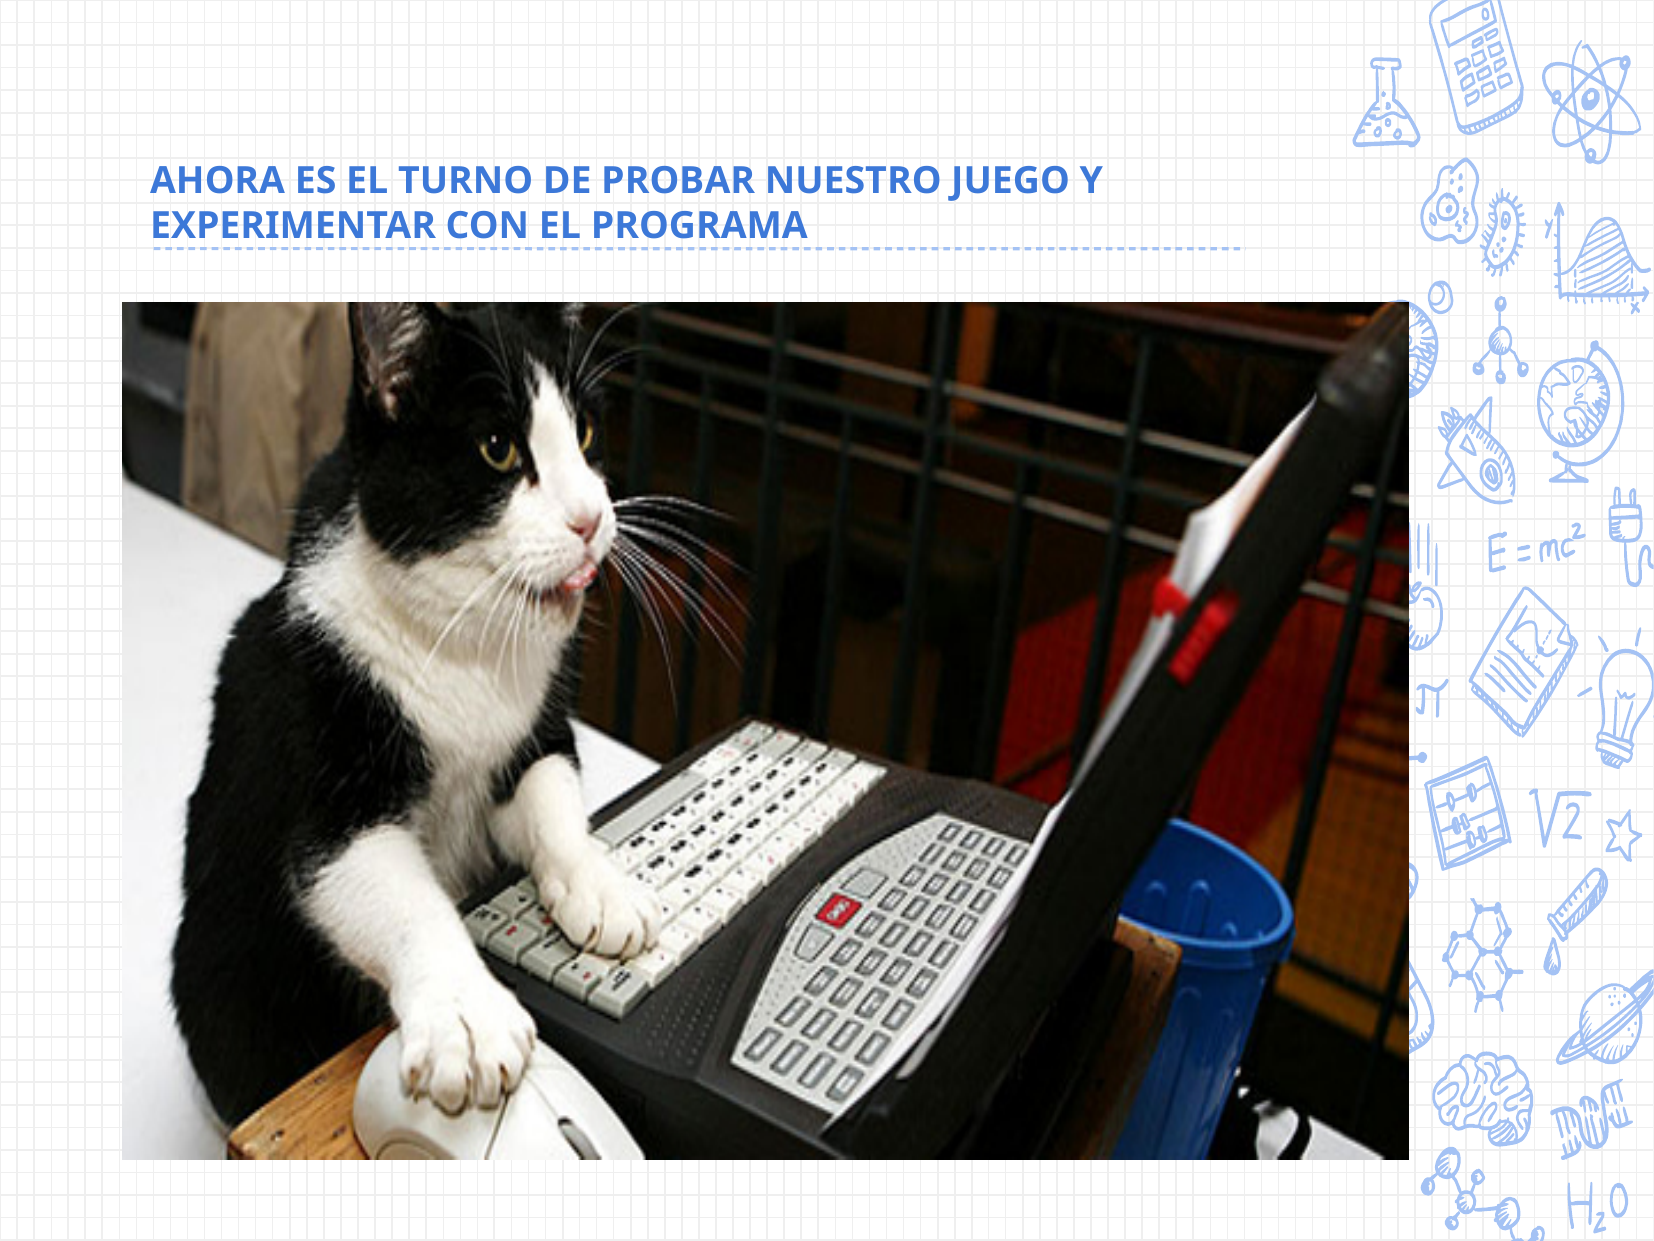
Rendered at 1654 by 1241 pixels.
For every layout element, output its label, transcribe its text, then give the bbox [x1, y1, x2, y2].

picture [122, 302, 1409, 1160]
text_box AHORA ES EL TURNO DE PROBAR NUESTRO JUEGO Y EXPERIMENTAR CON EL PROGRAMA [135, 54, 1246, 261]
